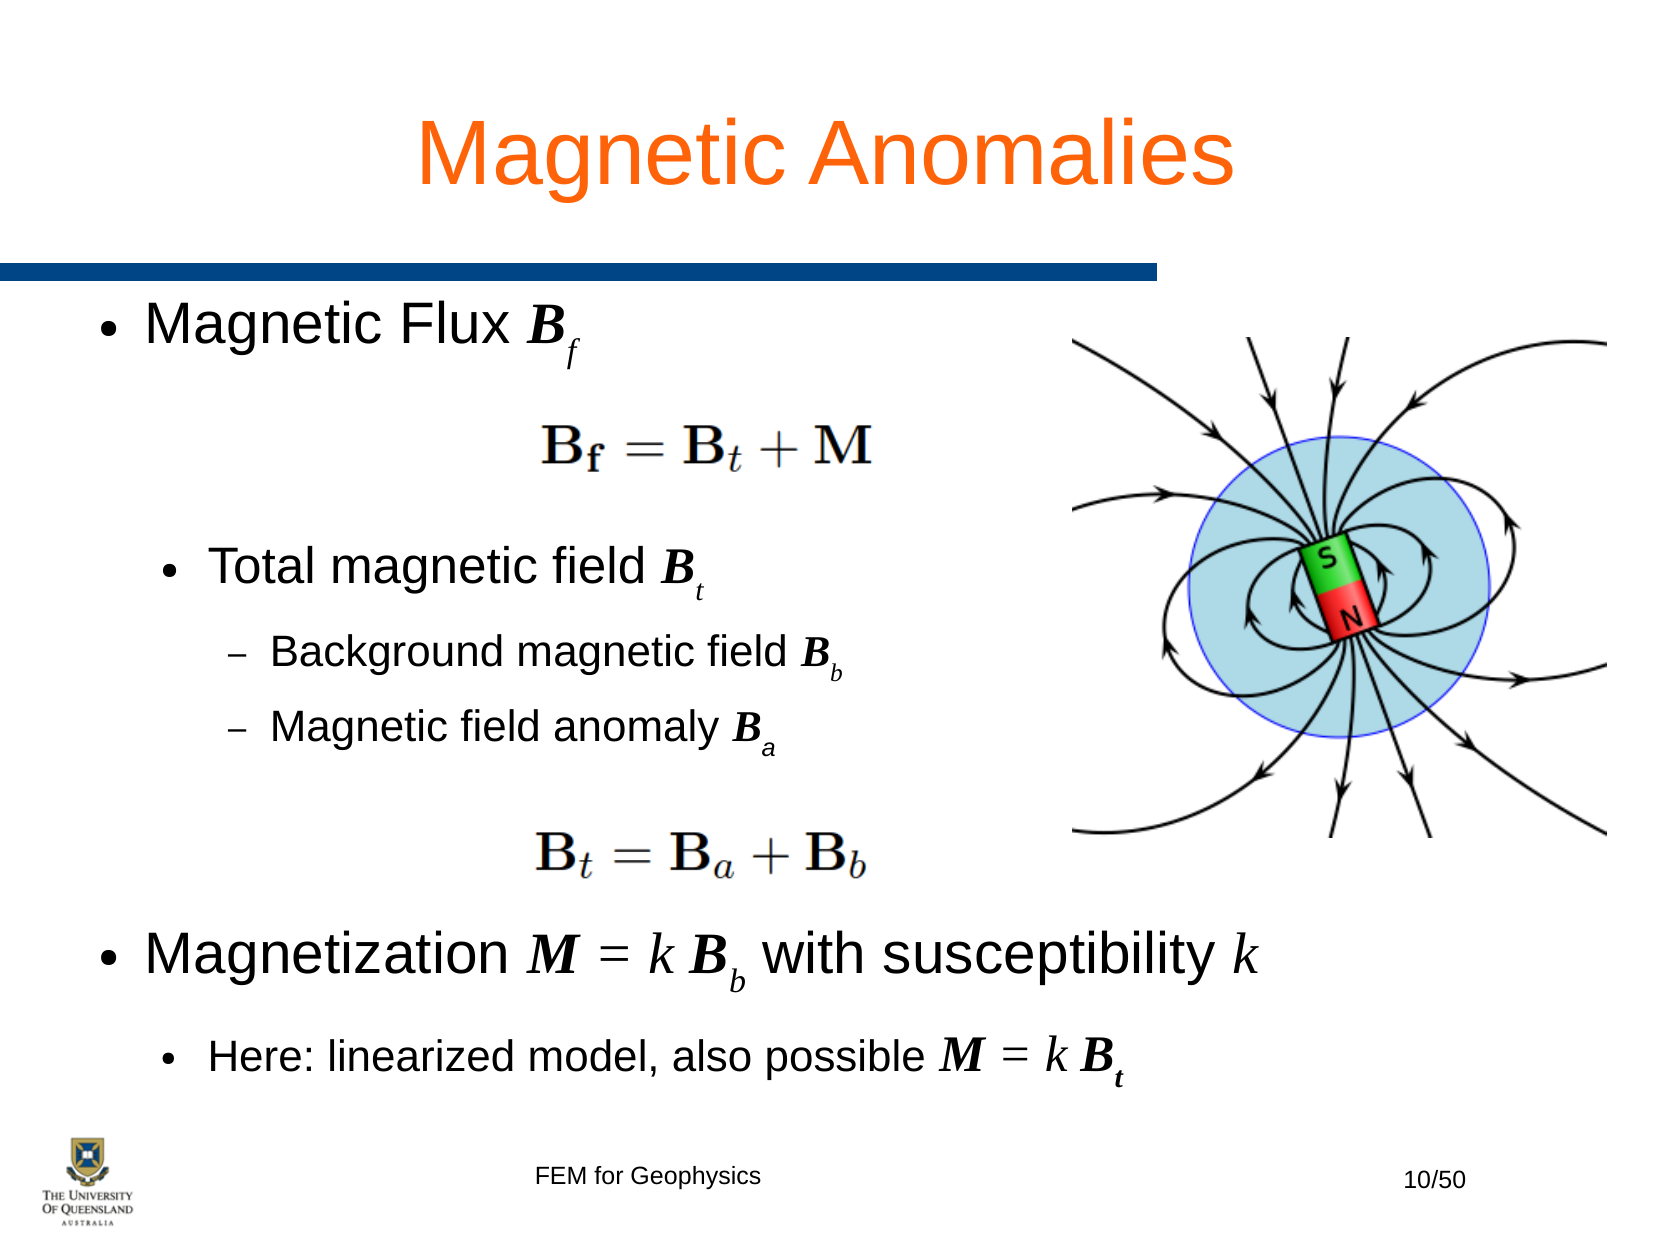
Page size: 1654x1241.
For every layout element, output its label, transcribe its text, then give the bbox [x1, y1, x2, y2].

picture [1072, 337, 1607, 838]
picture [536, 396, 881, 486]
picture [35, 1133, 142, 1235]
list Magnetic Flux Bf Total magnetic field Bt Background magnetic field Bb Magnetic field anomaly Ba Magnetization M = k Bb with susceptibility k Here: linearized model, also possible M = k Bt [82, 290, 1593, 1098]
title Magnetic Anomalies [82, 49, 1571, 257]
picture [475, 802, 885, 916]
